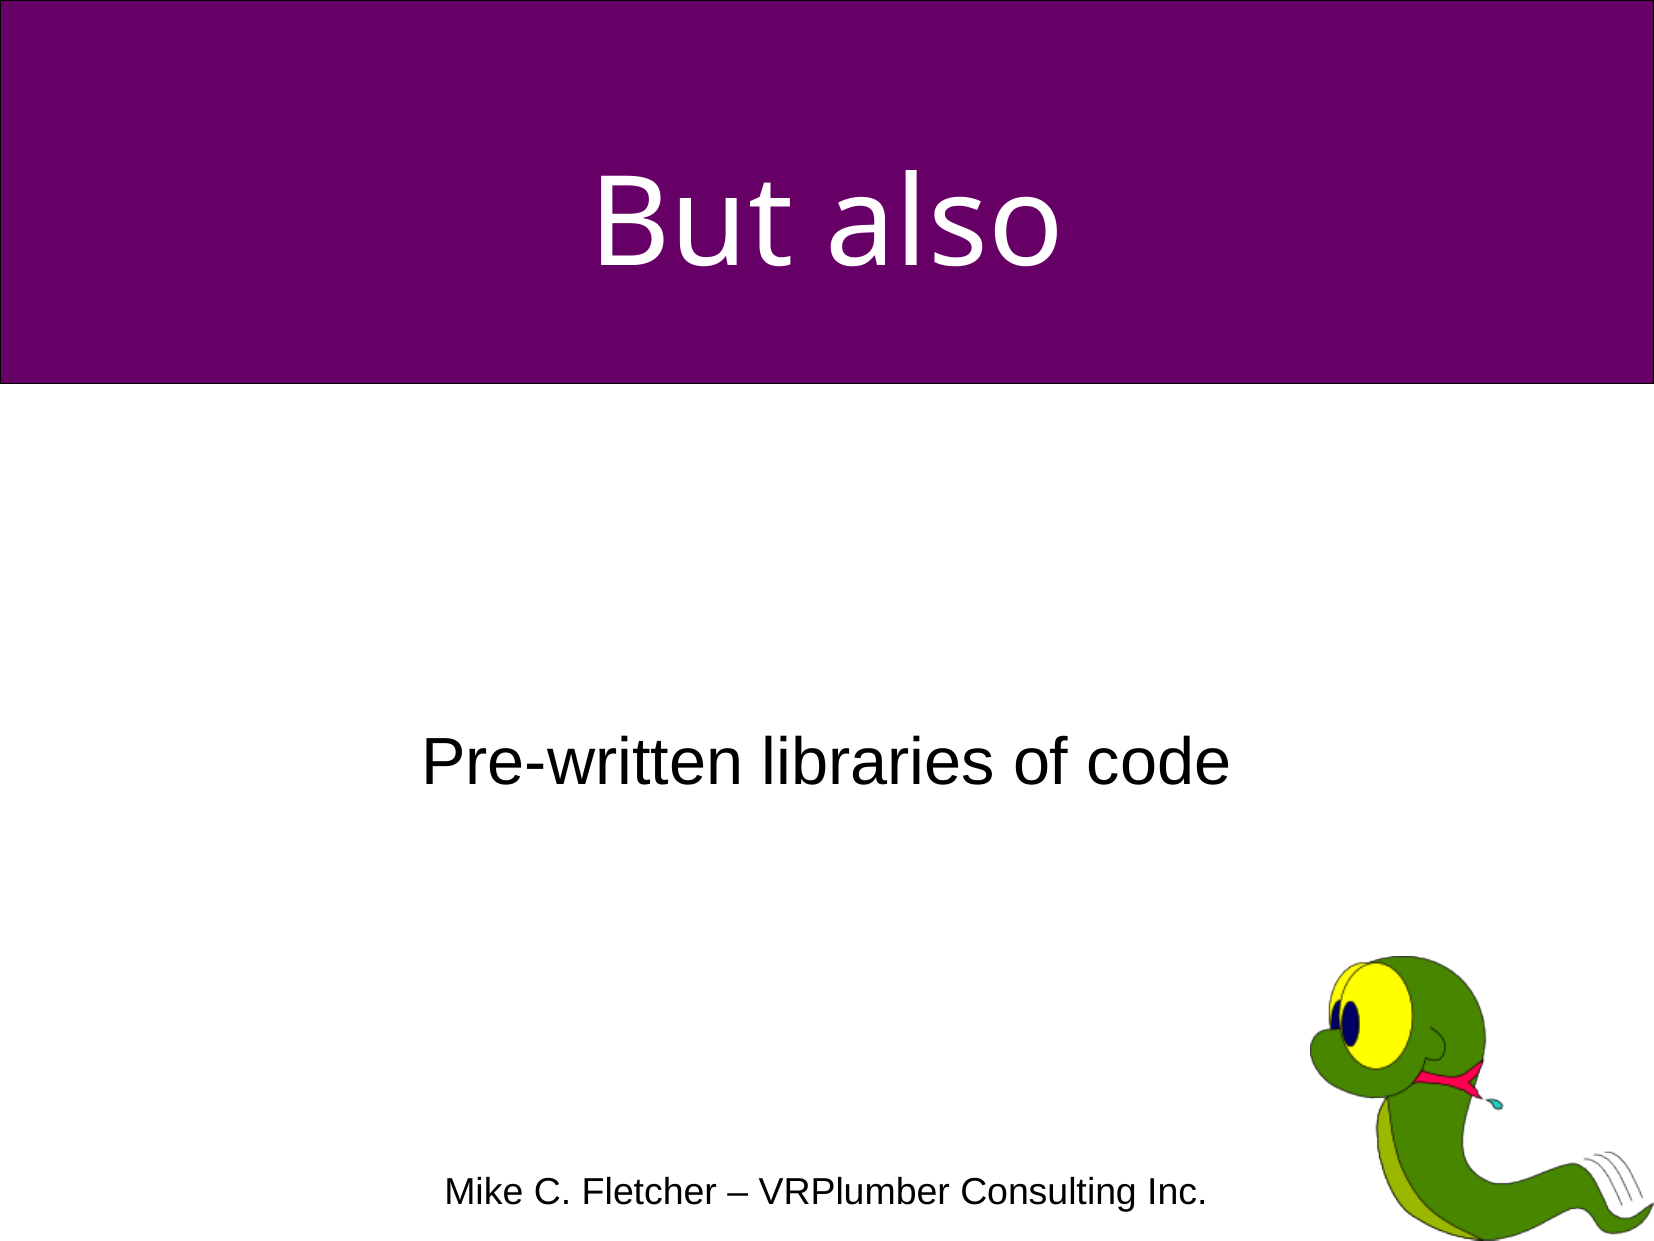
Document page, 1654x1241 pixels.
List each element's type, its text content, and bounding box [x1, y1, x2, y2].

picture [1310, 956, 1654, 1241]
subtitle Pre-written libraries of code [82, 420, 1571, 1102]
title But also [82, 56, 1571, 377]
